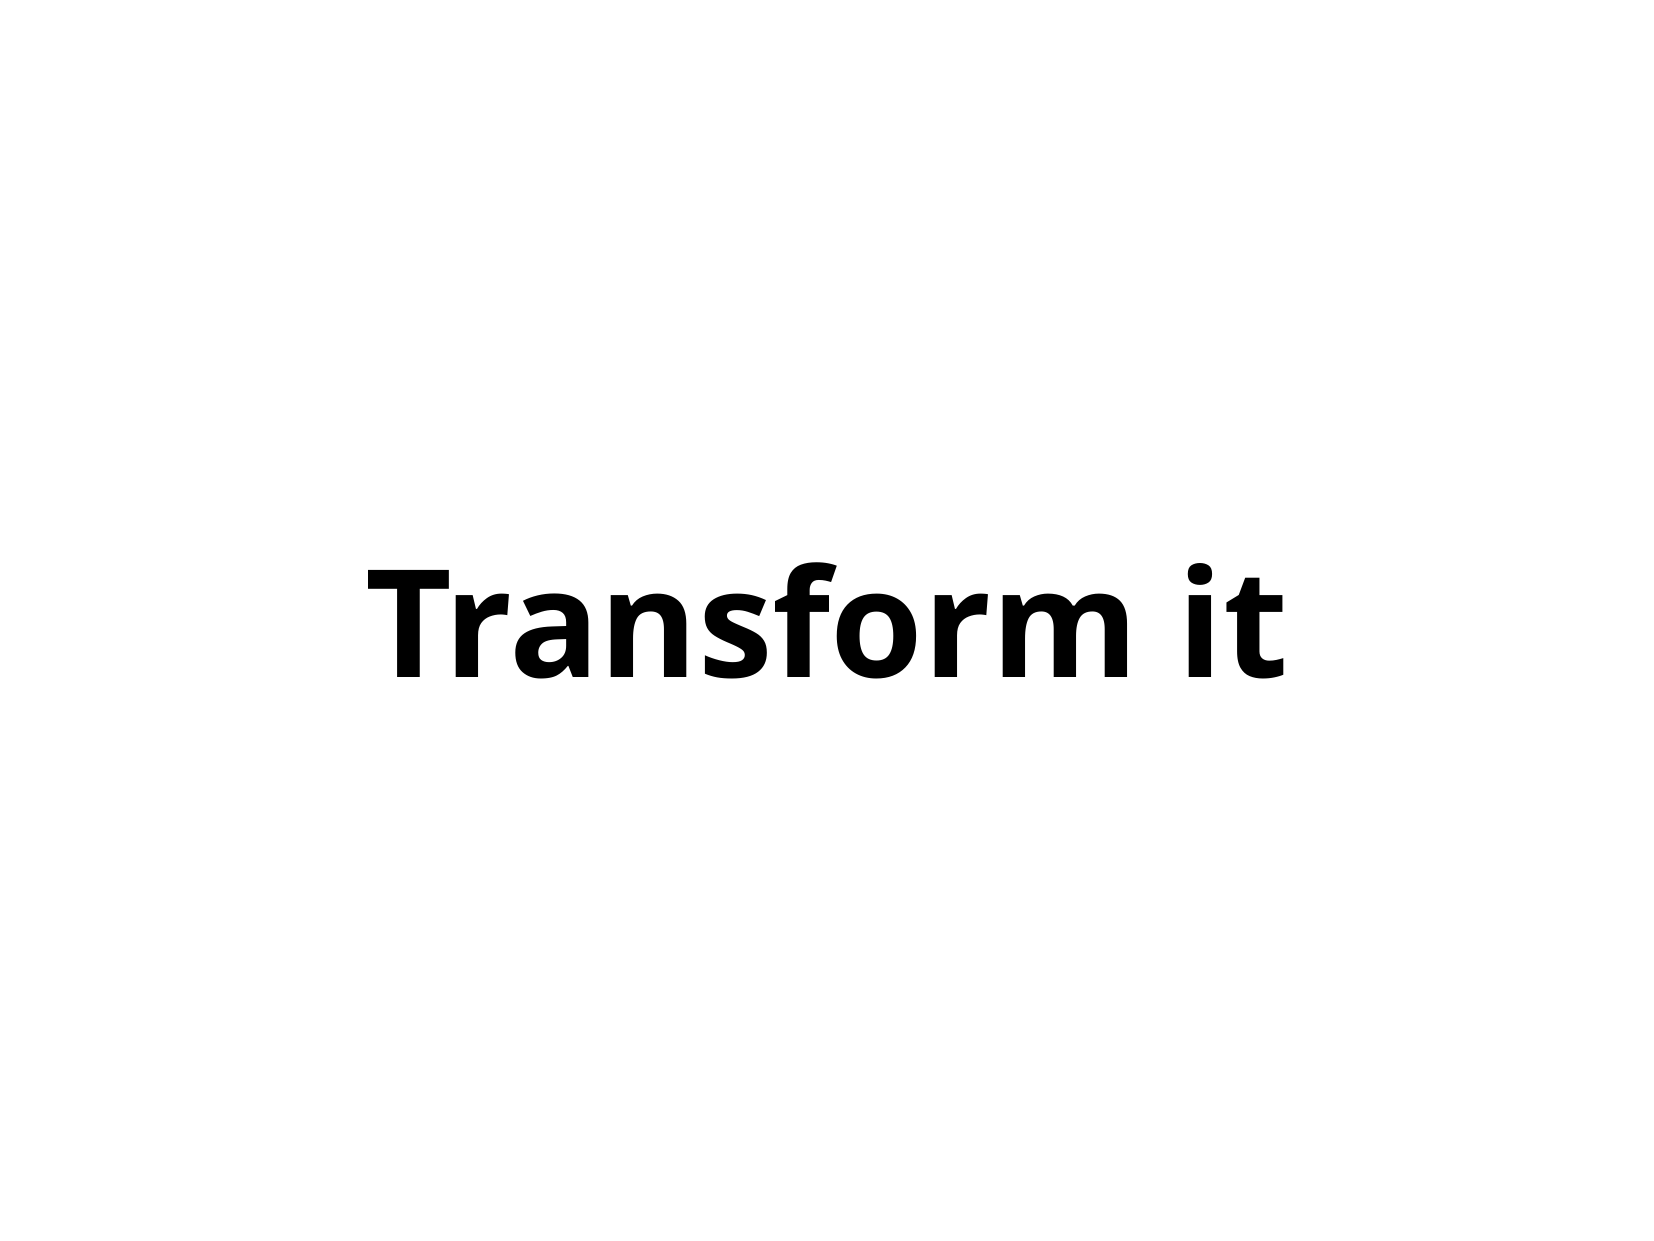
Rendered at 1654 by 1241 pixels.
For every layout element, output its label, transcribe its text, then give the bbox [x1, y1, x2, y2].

title Transform it [59, 57, 1595, 1182]
